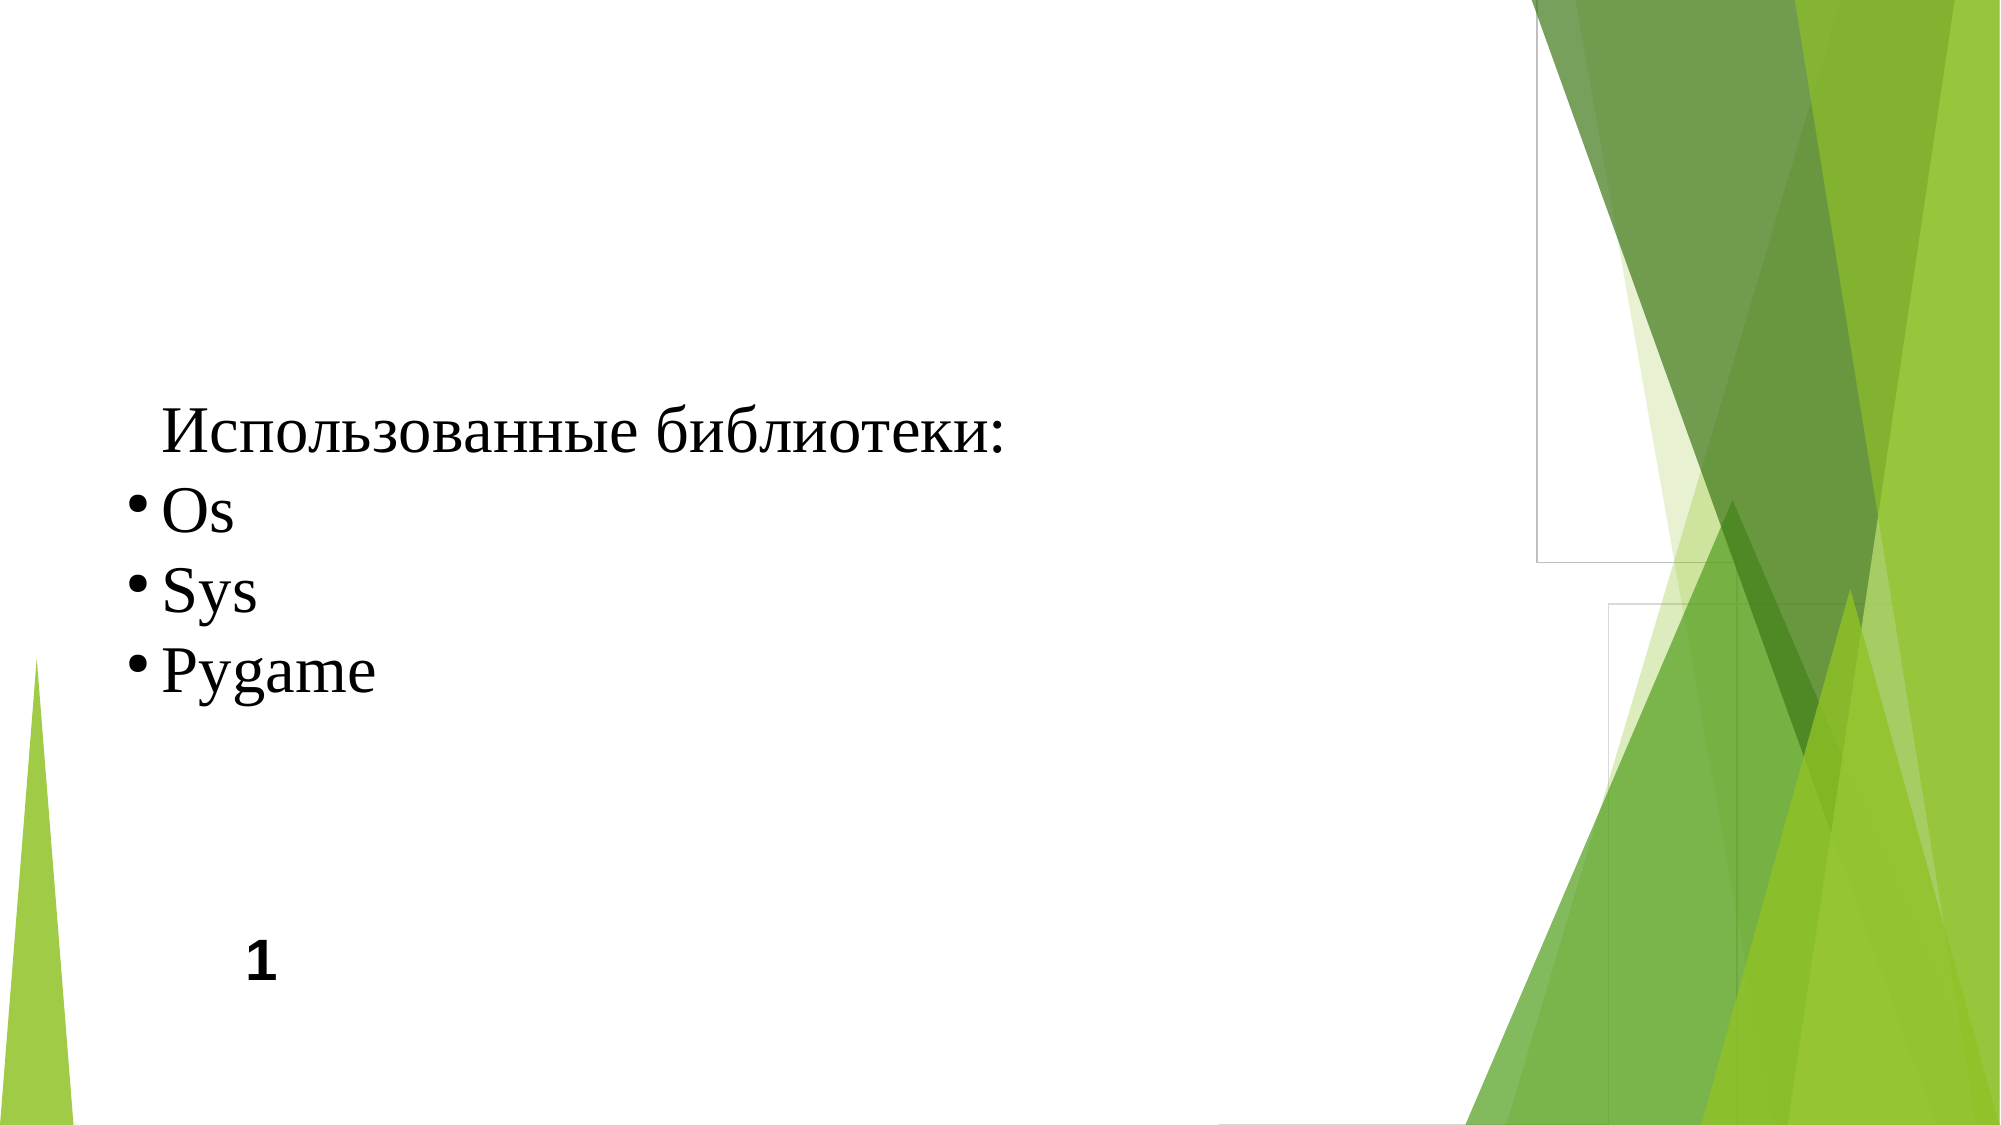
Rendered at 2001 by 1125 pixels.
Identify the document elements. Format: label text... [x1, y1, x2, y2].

text_box 1 [82, 773, 441, 1125]
text_box Использованные библиотеки: Os Sys Pygame [111, 378, 1522, 678]
